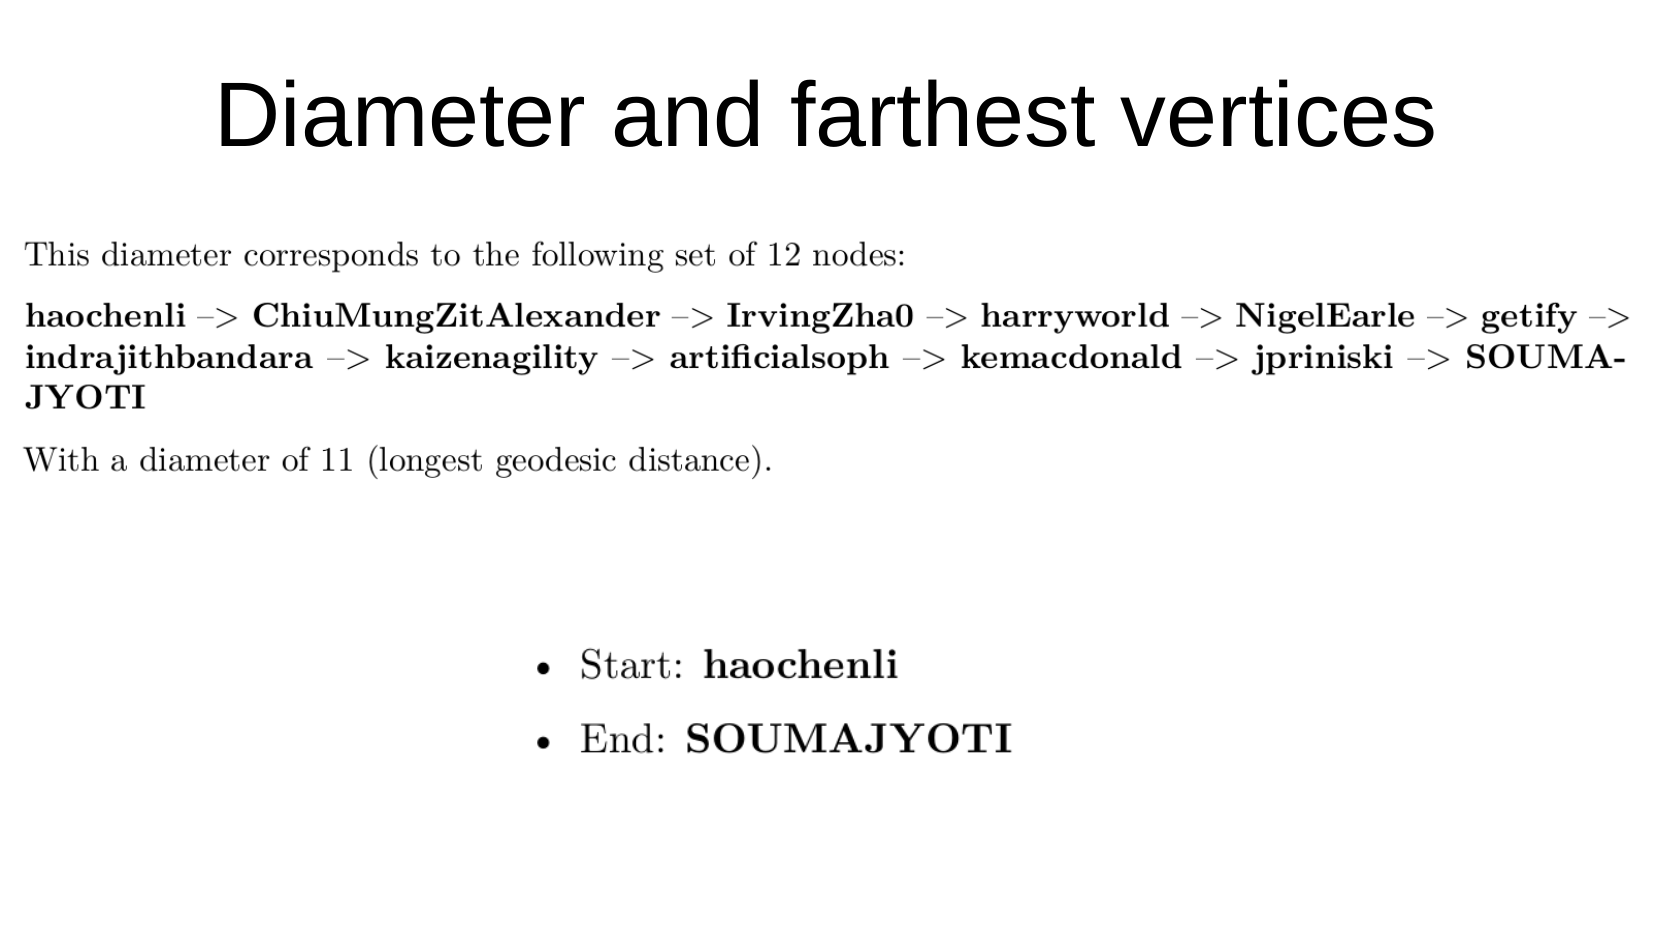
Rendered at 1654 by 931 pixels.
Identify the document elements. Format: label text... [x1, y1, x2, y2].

title Diameter and farthest vertices [82, 37, 1571, 193]
picture [0, 224, 1654, 509]
picture [506, 629, 1081, 799]
